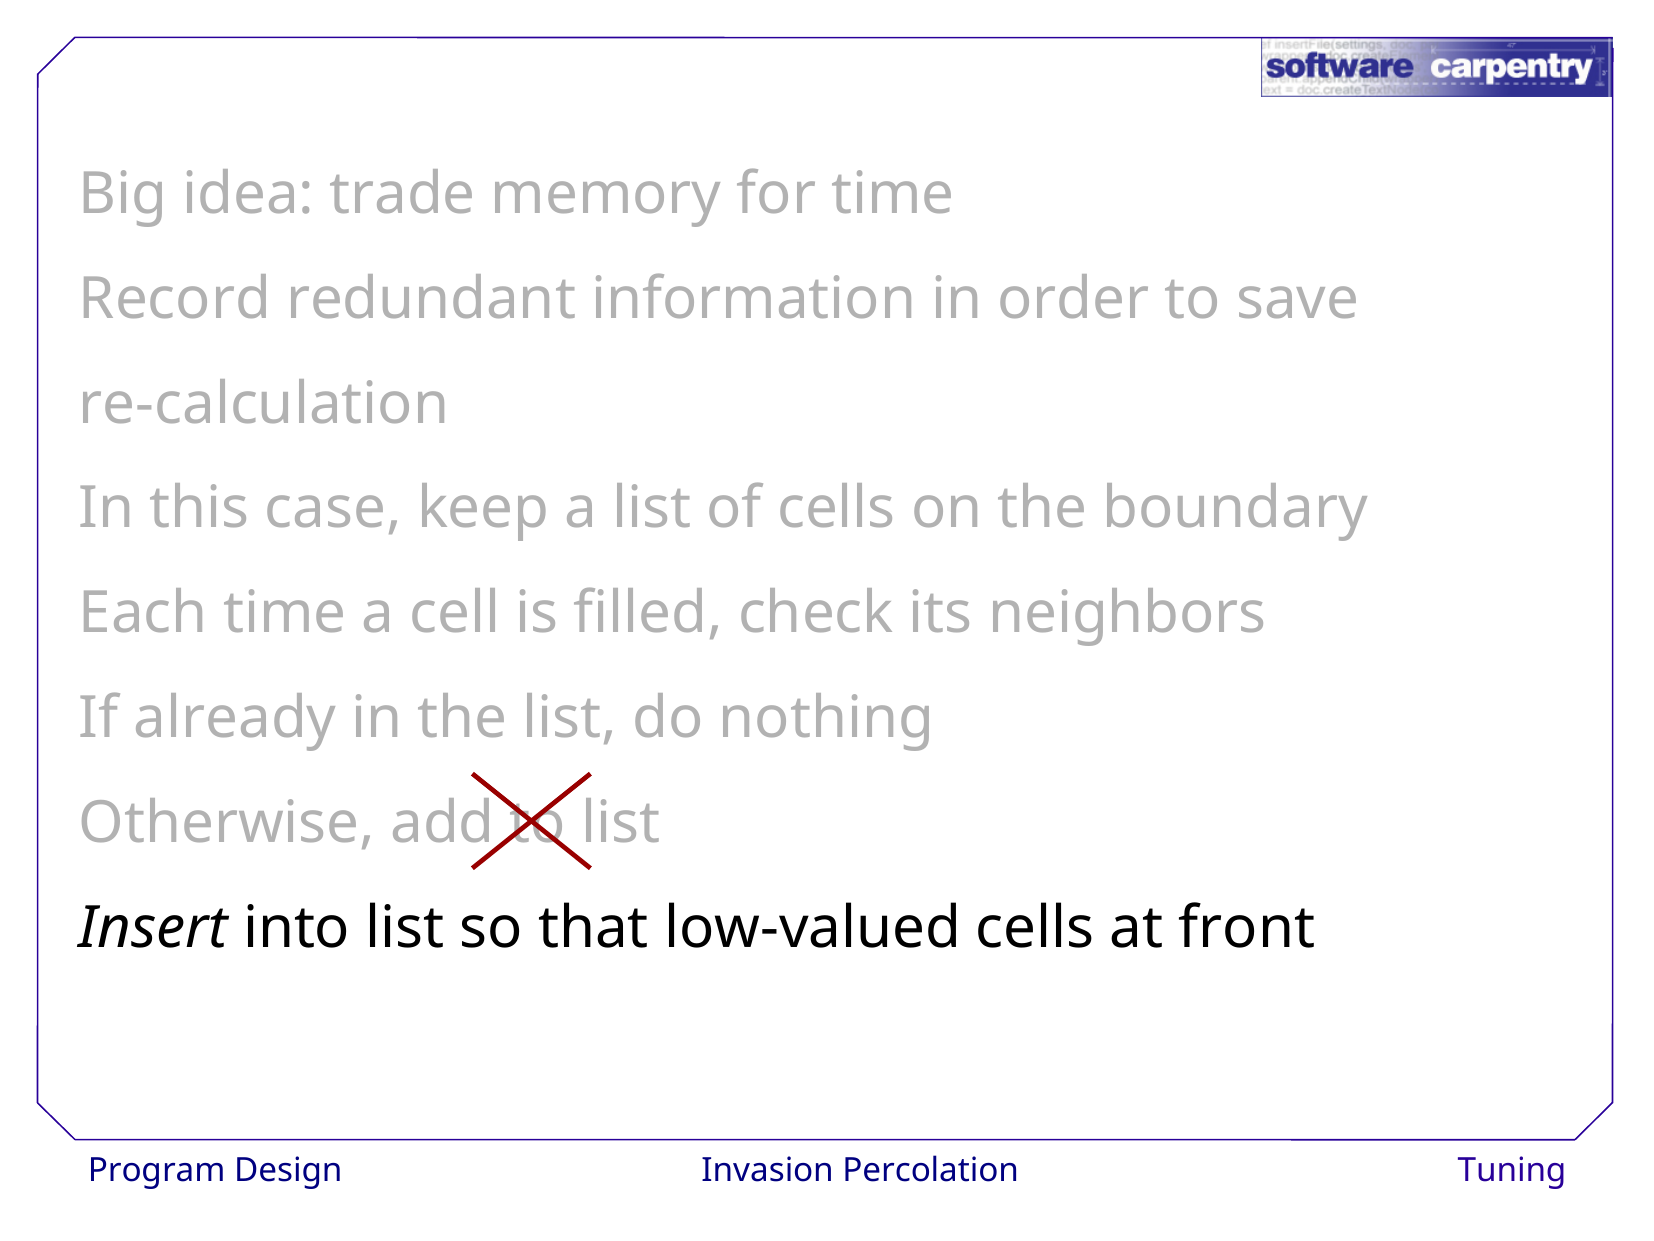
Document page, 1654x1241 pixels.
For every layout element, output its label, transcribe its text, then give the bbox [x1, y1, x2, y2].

picture [1261, 39, 1613, 97]
text_box Big idea: trade memory for time Record redundant information in order to save re-calculation In this case, keep a list of cells on the boundary Each time a cell is filled, check its neighbors If already in the list, do nothing Otherwise, add to list Insert into list so that low-valued cells at front [63, 112, 1534, 968]
